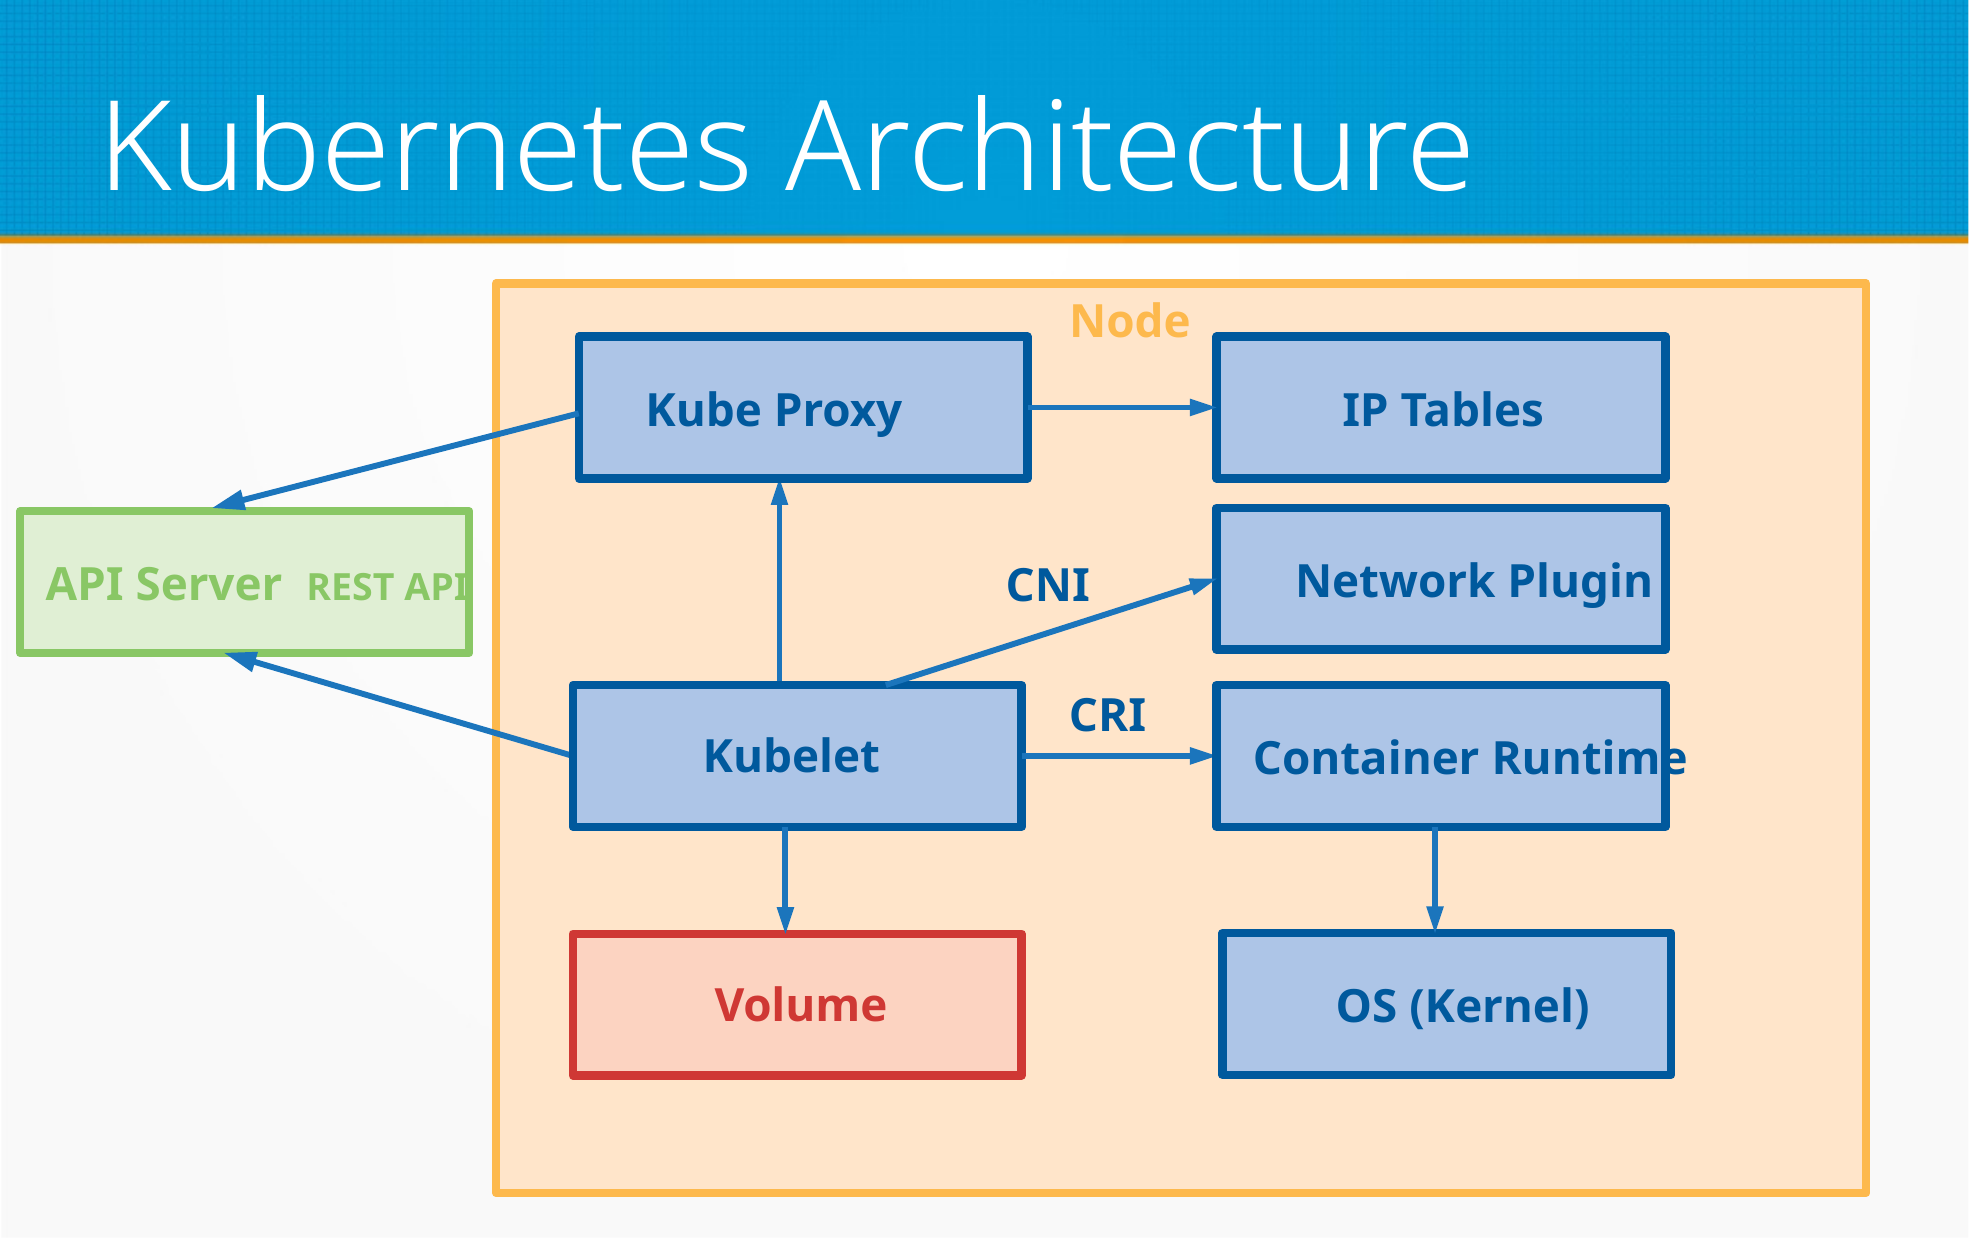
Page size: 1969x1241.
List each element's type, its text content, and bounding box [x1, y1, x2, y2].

text_box Network Plugin [1289, 544, 1616, 615]
text_box OS (Kernel) [1329, 969, 1572, 1040]
text_box CRI [1062, 679, 1168, 749]
text_box Kubelet [696, 720, 896, 790]
text_box Container Runtime [1247, 721, 1642, 792]
text_box [496, 283, 1867, 1193]
text_box [20, 511, 470, 653]
text_box Node [1063, 284, 1182, 355]
text_box IP Tables [1336, 373, 1553, 443]
text_box CNI [999, 549, 1105, 619]
text_box Volume [708, 968, 882, 1038]
text_box Kube Proxy [639, 373, 969, 443]
picture [0, 233, 1969, 1241]
title Kubernetes Architecture [98, 19, 1870, 227]
text_box API Server REST API [39, 548, 427, 618]
